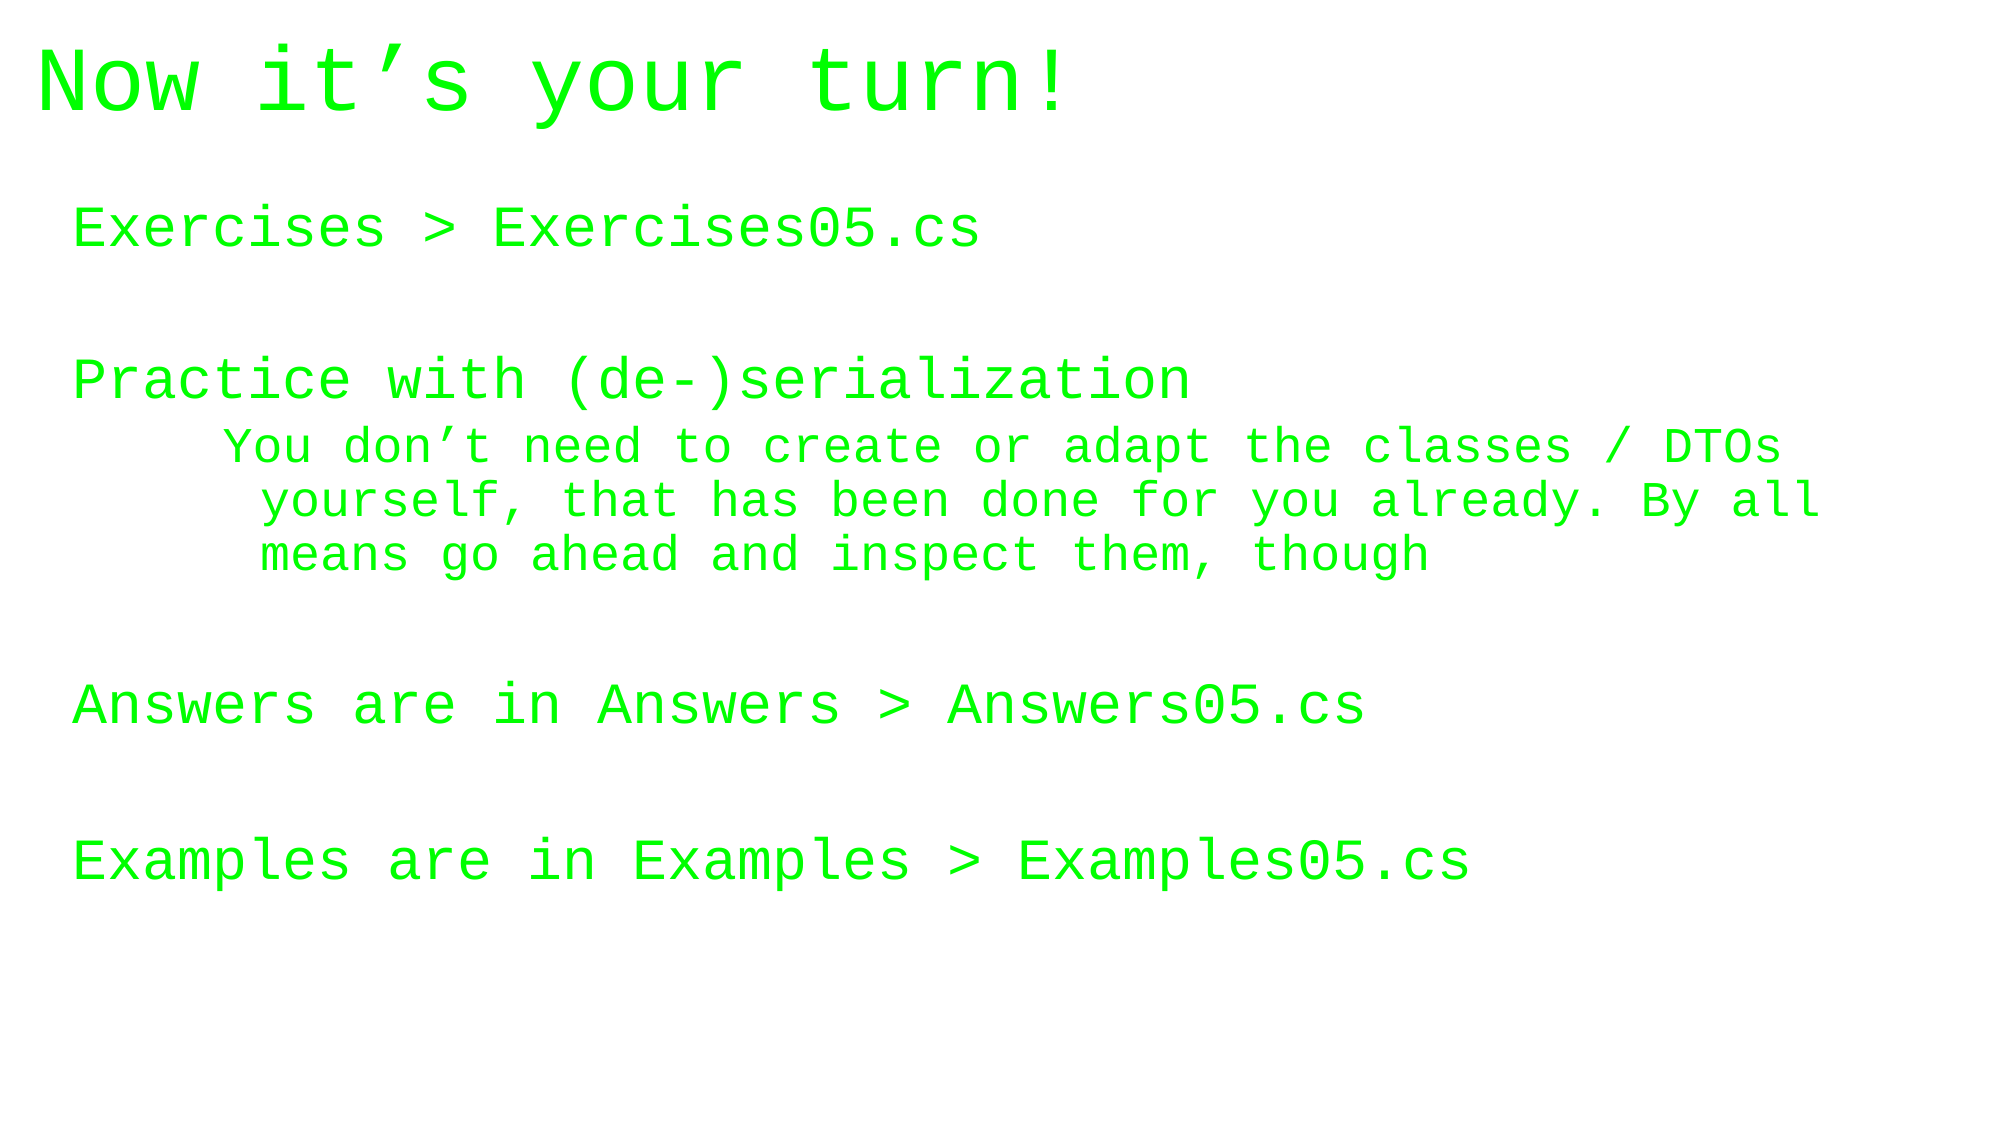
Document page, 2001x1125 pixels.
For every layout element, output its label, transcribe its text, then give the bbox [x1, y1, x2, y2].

list Exercises > Exercises05.cs Practice with (de-)serialization You don’t need to create or adapt the classes / DTOs yourself, that has been done for you already. By all means go ahead and inspect them, though Answers are in Answers > Answers05.cs Examples are in Examples > Examples05.cs [20, 200, 1990, 1099]
title Now it’s your turn! [20, 0, 1746, 162]
